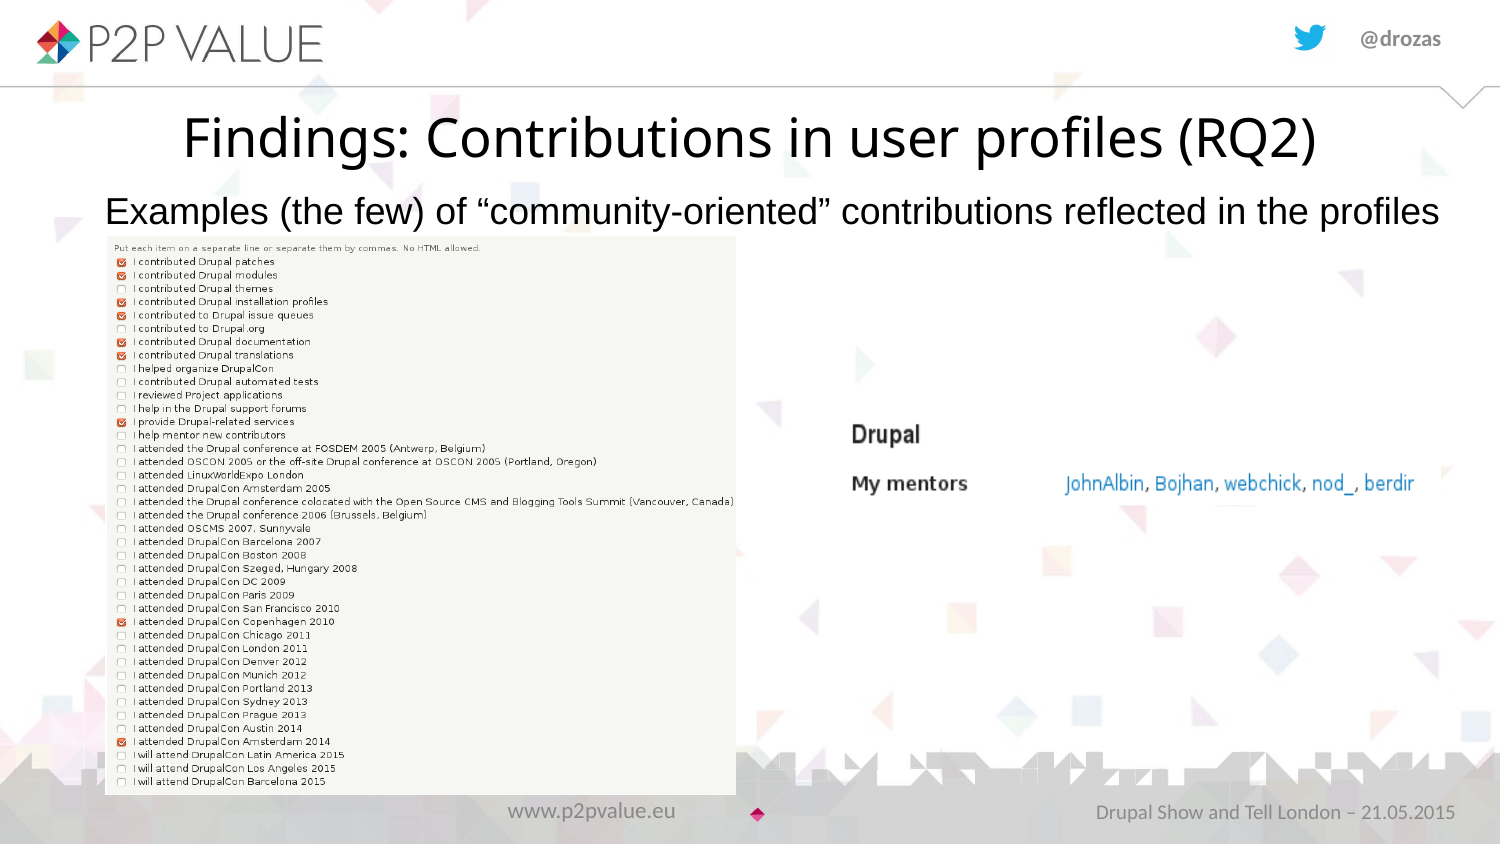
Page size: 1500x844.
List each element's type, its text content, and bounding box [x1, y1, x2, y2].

text_box Drupal Show and Tell London – 21.05.2015 [777, 788, 1470, 834]
title Findings: Contributions in user profiles (RQ2) [0, 92, 1500, 181]
text_box www.p2pvalue.eu [501, 796, 720, 829]
text_box Examples (the few) of “community-oriented” contributions reflected in the profiles [90, 183, 1500, 241]
picture [0, 0, 1500, 92]
picture [0, 181, 1500, 844]
text_box @drozas [1333, 15, 1455, 60]
